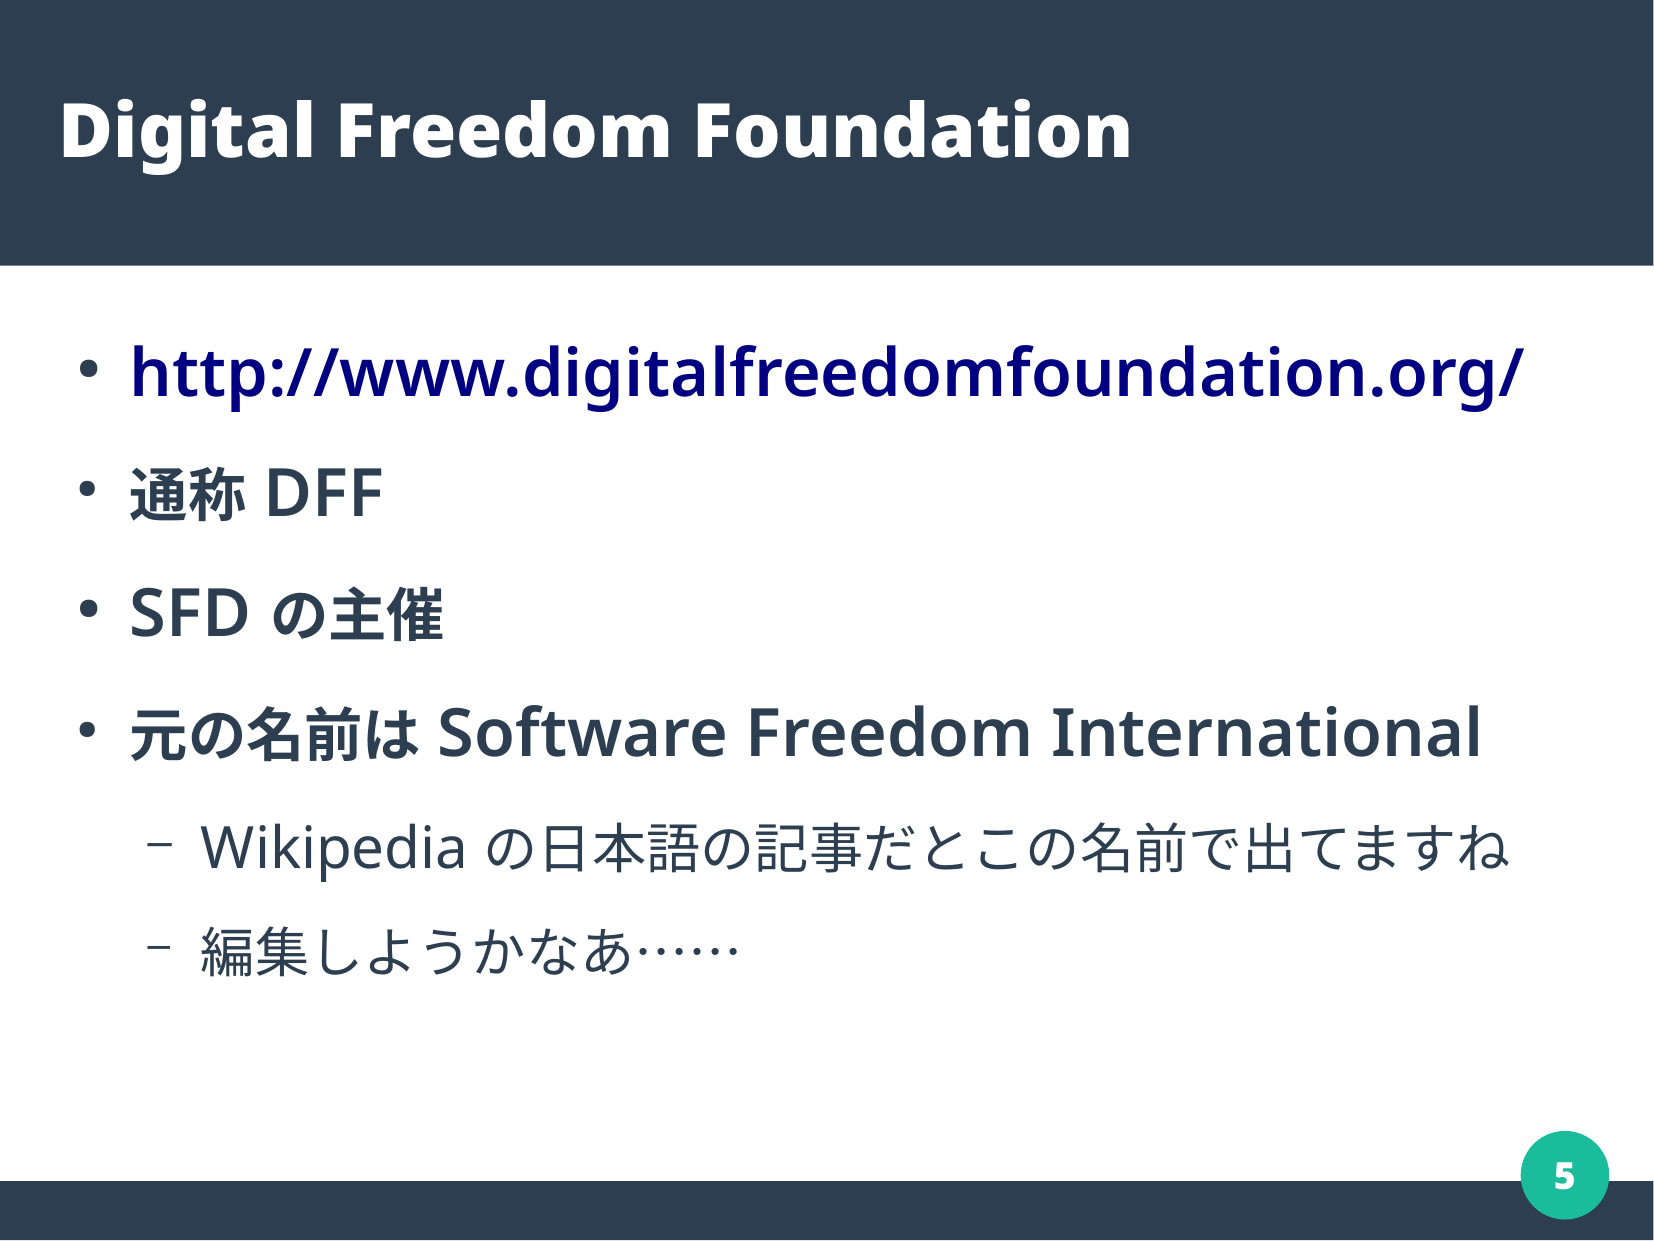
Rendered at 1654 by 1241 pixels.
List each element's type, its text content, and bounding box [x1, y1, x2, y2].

list http://www.digitalfreedomfoundation.org/ 通称DFF SFDの主催 元の名前はSoftware Freedom International Wikipediaの日本語の記事だとこの名前で出てますね 編集しようかなあ…… [59, 324, 1630, 1152]
title Digital Freedom Foundation [59, 49, 1595, 207]
